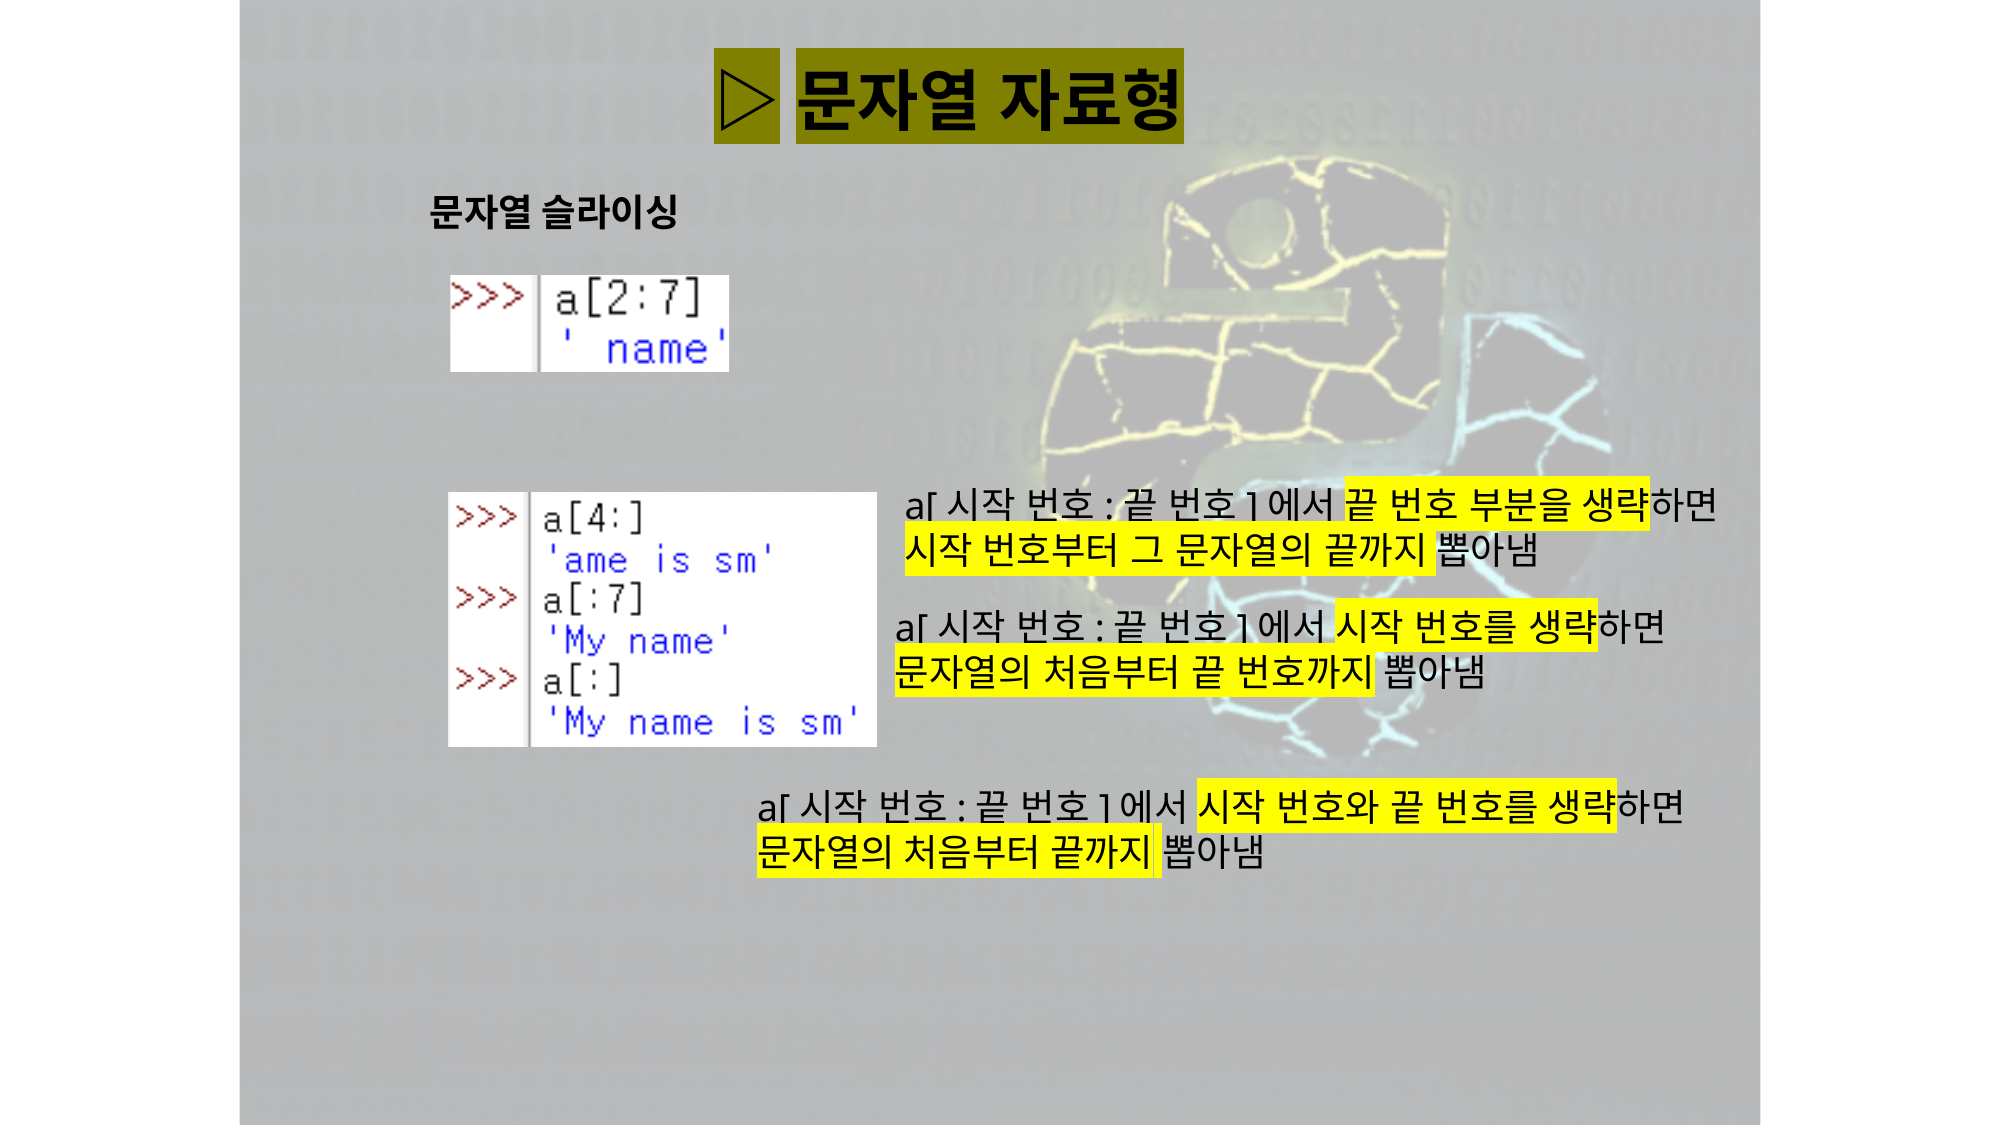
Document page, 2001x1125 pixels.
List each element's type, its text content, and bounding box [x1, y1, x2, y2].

text_box a[시작 번호:끝 번호]에서 끝 번호 부분을 생략하면 시작 번호부터 그 문자열의 끝까지 뽑아냄 [889, 474, 1891, 581]
picture [448, 492, 877, 747]
picture [450, 275, 730, 372]
text_box [69, 0, 1931, 1125]
text_box a[시작 번호:끝 번호]에서 시작 번호를 생략하면 문자열의 처음부터 끝 번호까지 뽑아냄 [880, 596, 1881, 703]
text_box ▷문자열 자료형 [588, 50, 1310, 147]
text_box 문자열 슬라이싱 [414, 181, 1415, 243]
text_box a[시작 번호:끝 번호]에서 시작 번호와 끝 번호를 생략하면 문자열의 처음부터 끝까지 뽑아냄 [742, 776, 1743, 883]
